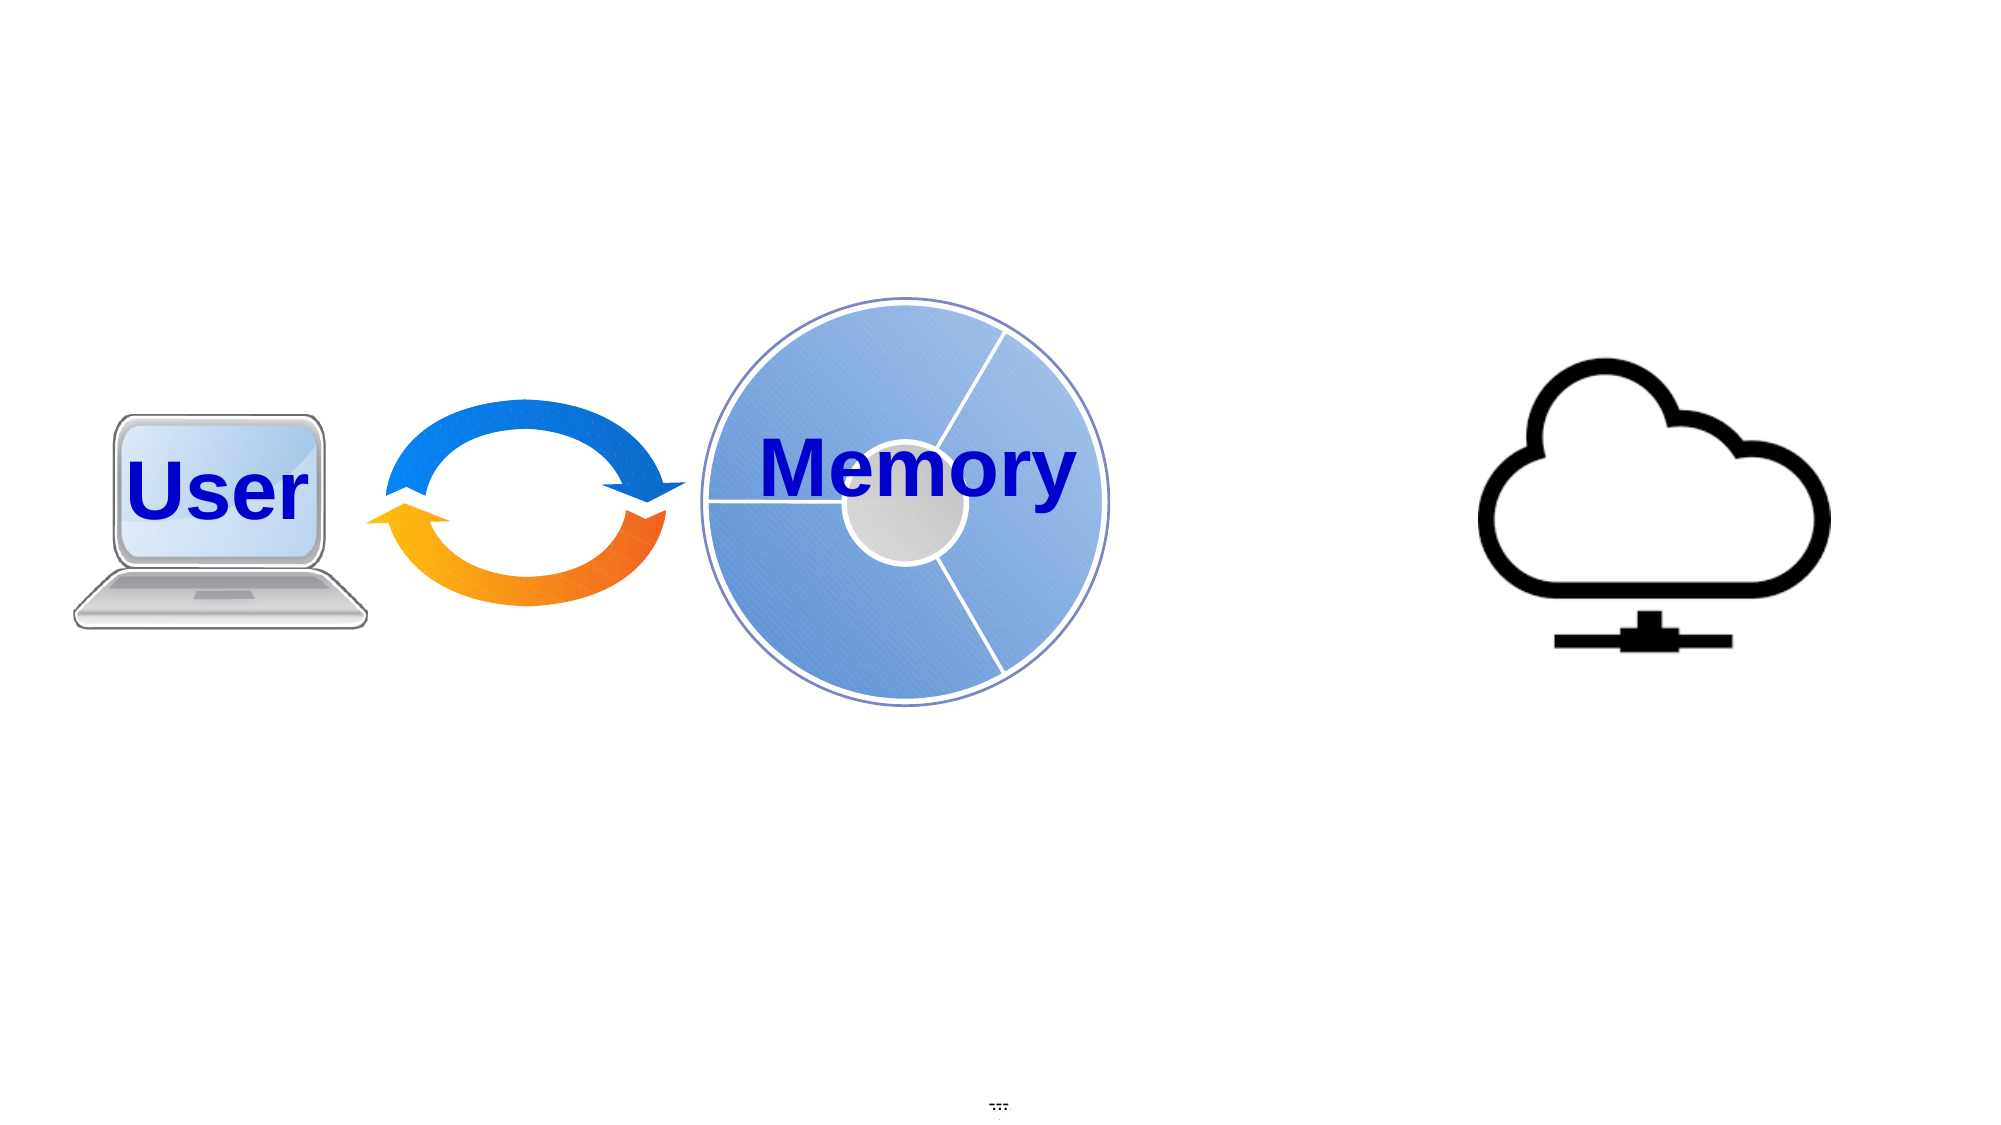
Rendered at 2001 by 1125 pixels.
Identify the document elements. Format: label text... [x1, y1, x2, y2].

text_box User [110, 437, 336, 579]
picture [60, 280, 1128, 725]
picture [1478, 329, 1831, 682]
text_box Memory [744, 414, 1113, 616]
